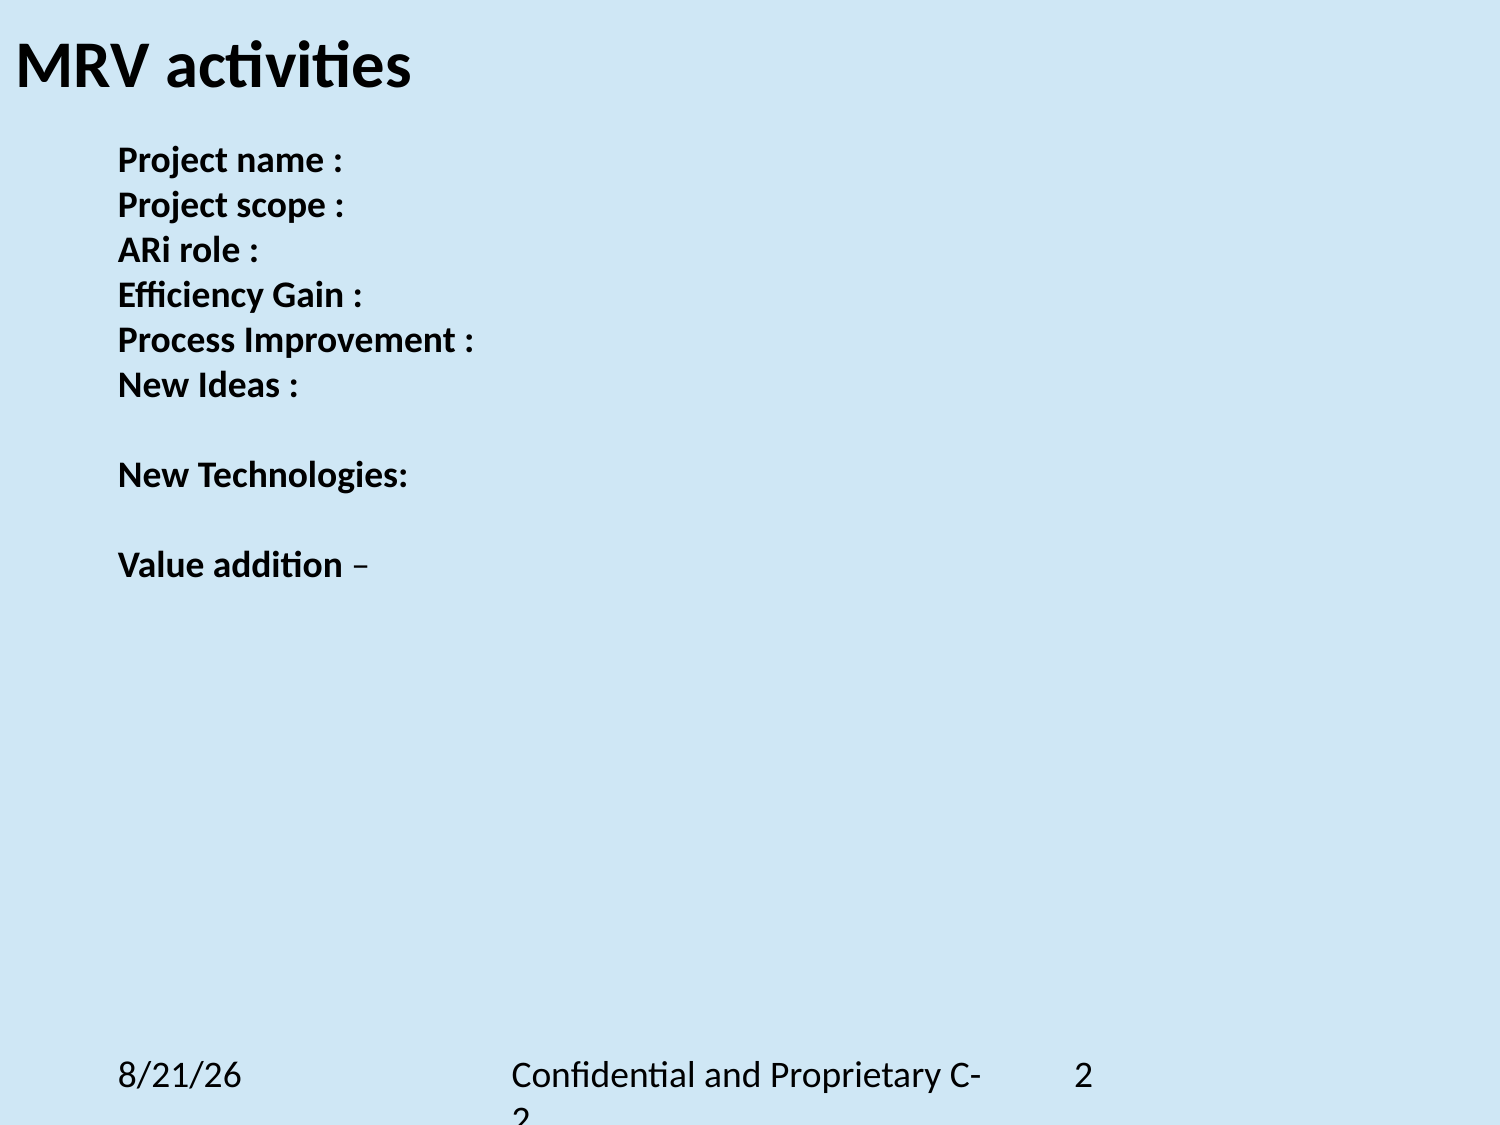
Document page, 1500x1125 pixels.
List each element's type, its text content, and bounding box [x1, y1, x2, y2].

slide_number <number> [1059, 1042, 1397, 1103]
text_box Project name : Project scope : ARi role : Efficiency Gain : Process Improvement : New Ideas : New Technologies: Value addition – [103, 127, 1397, 728]
text_box MRV activities [0, 22, 738, 102]
slide_number 8/20/18 [103, 1042, 441, 1103]
footer Confidential and Proprietary C-2 [496, 1042, 1004, 1103]
